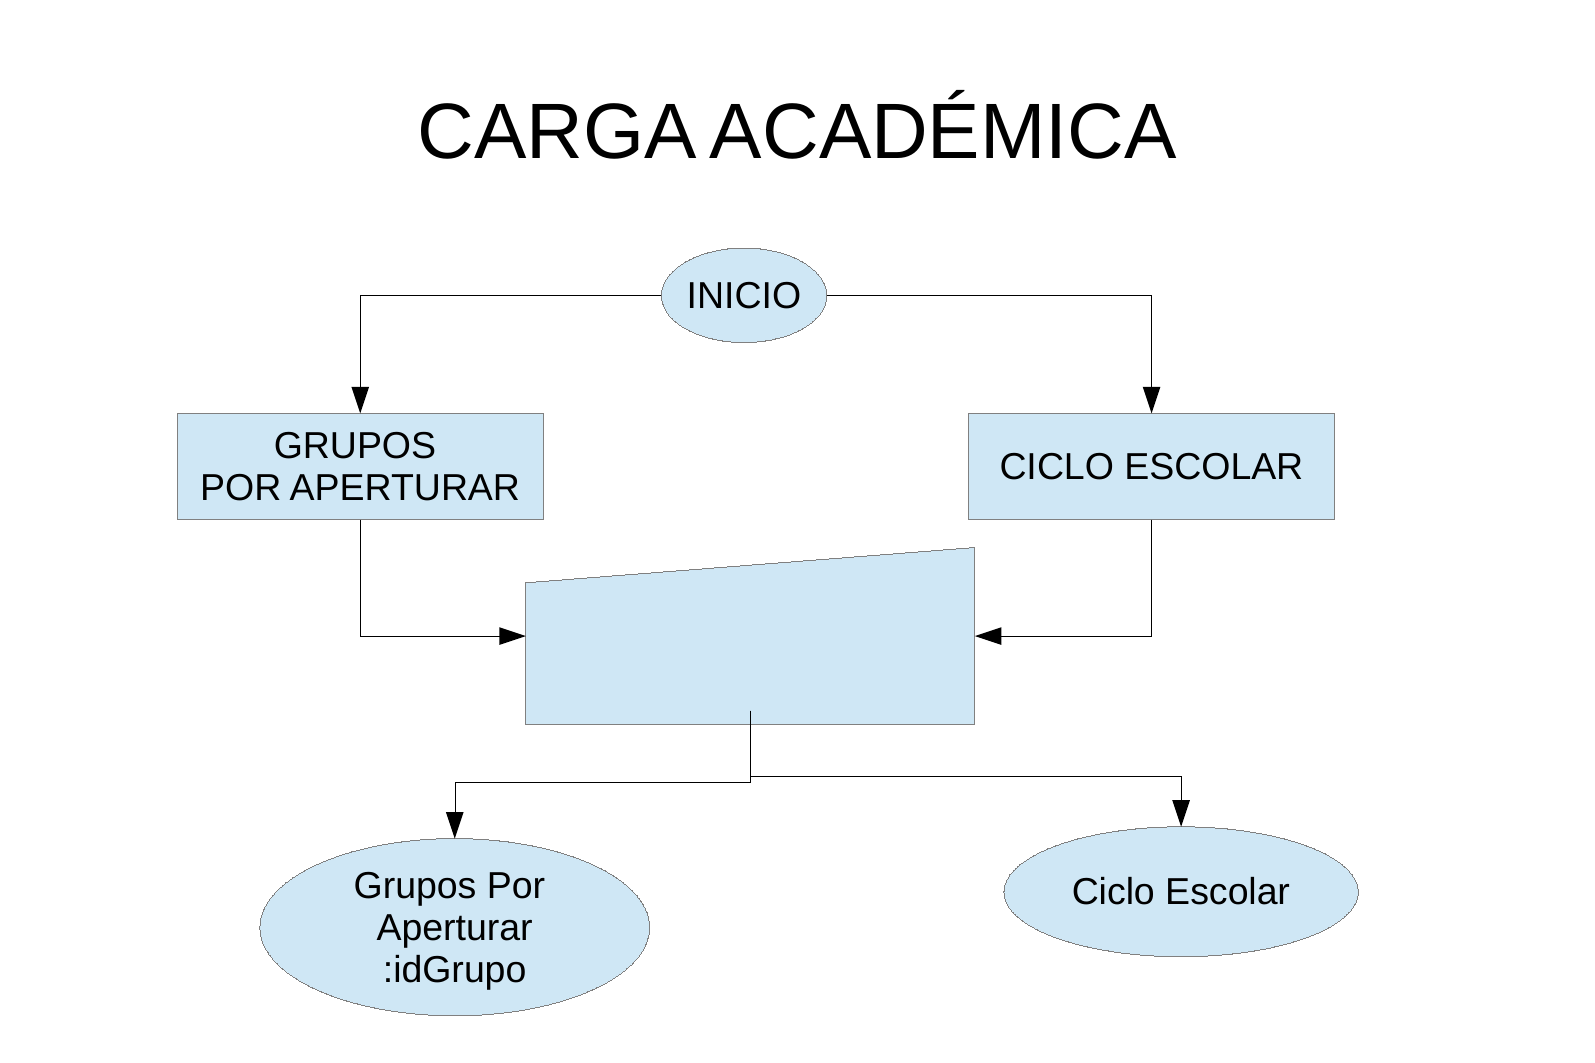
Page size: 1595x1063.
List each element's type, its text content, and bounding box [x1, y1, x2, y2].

text_box Ciclo Escolar [1003, 826, 1359, 957]
title CARGA ACADÉMICA [79, 42, 1515, 220]
text_box INICIO [661, 248, 827, 343]
text_box Grupos Por Aperturar :idGrupo [259, 838, 650, 1016]
text_box [525, 547, 975, 725]
text_box GRUPOS POR APERTURAR [177, 413, 544, 520]
text_box CICLO ESCOLAR [968, 413, 1335, 520]
